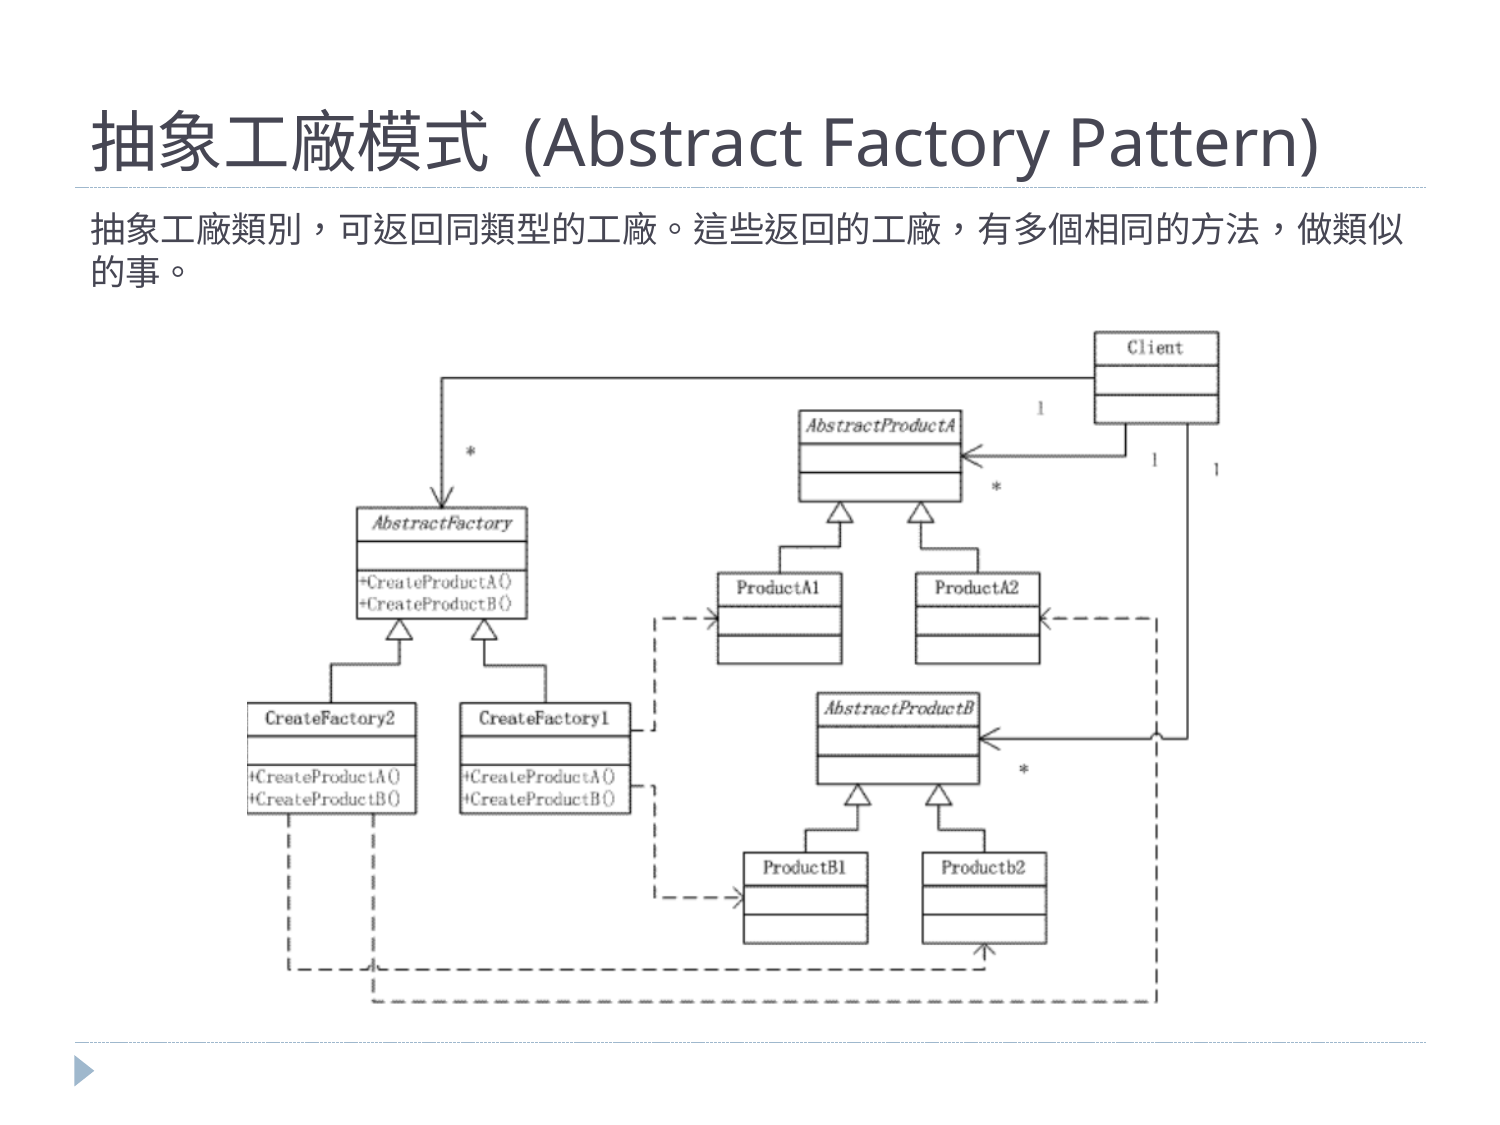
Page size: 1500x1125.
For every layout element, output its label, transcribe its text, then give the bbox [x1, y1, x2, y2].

picture [247, 327, 1229, 1010]
title 抽象工廠模式 (Abstract Factory Pattern) [75, 24, 1425, 188]
list 抽象工廠類別，可返回同類型的工廠。這些返回的工廠，有多個相同的方法，做類似的事。 [75, 200, 1425, 1010]
